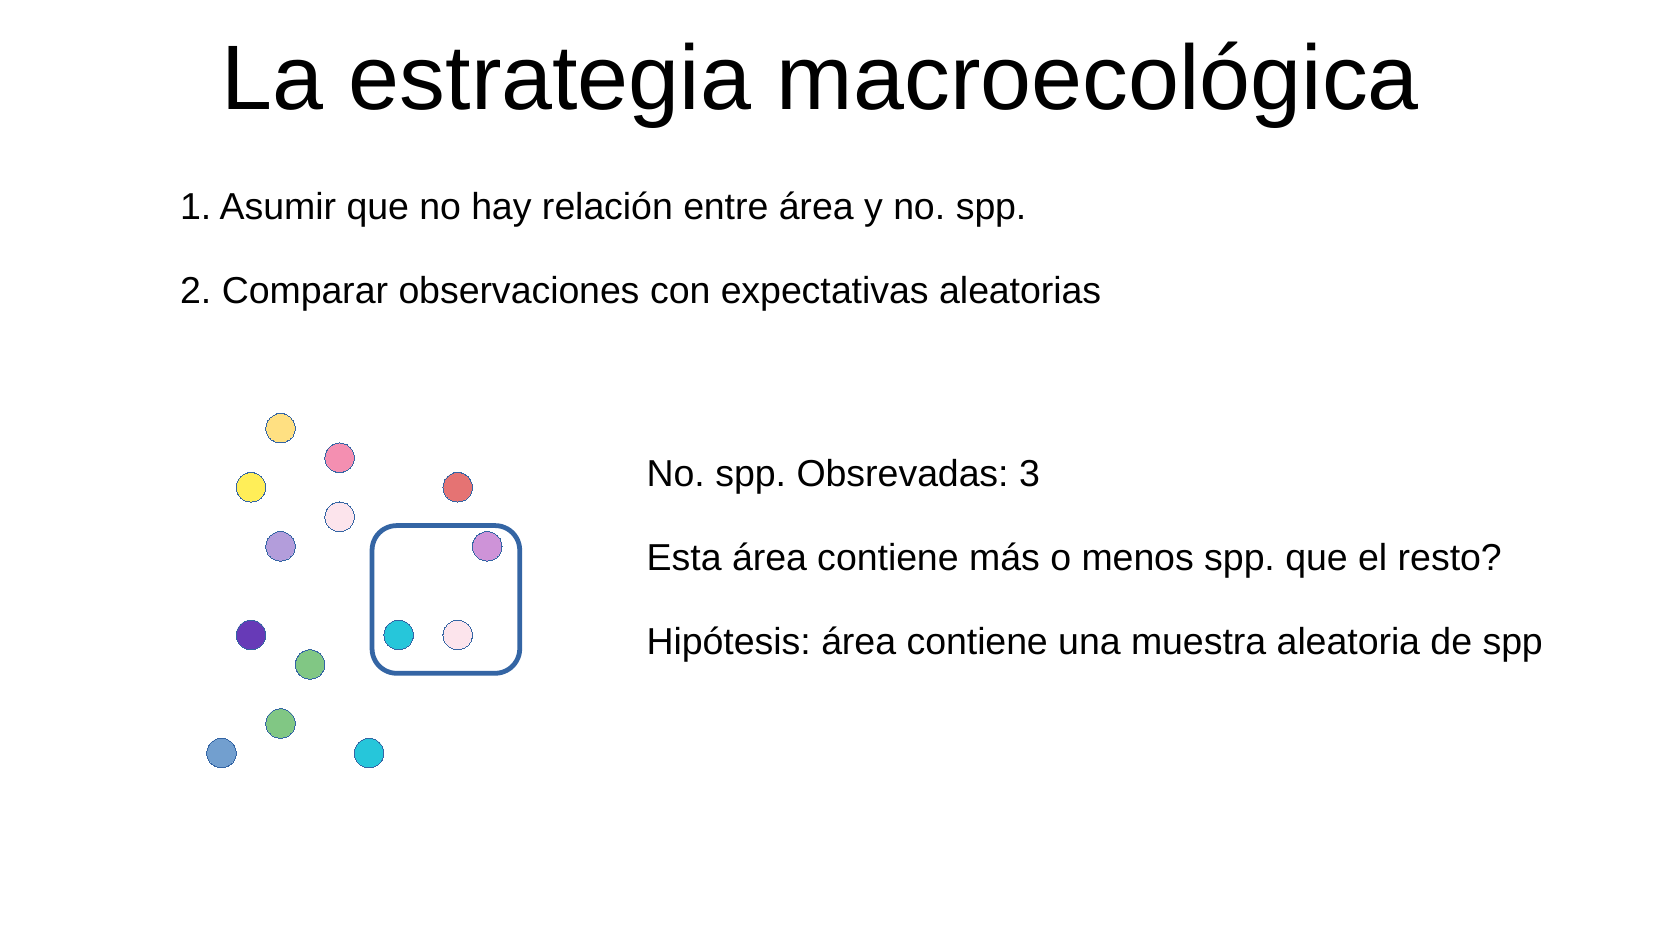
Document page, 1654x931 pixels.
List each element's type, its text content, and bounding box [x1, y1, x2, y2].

text_box [236, 620, 266, 650]
text_box [354, 738, 384, 768]
text_box 1. Asumir que no hay relación entre área y no. spp. 2. Comparar observaciones con expectativas aleatorias [165, 178, 1140, 319]
text_box [206, 738, 237, 768]
text_box [324, 501, 355, 532]
text_box [472, 531, 503, 562]
text_box No. spp. Obsrevadas: 3 Esta área contiene más o menos spp. que el resto? Hipótesis: área contiene una muestra aleatoria de spp [631, 445, 1558, 671]
text_box [383, 620, 414, 650]
text_box [295, 649, 325, 680]
text_box [442, 472, 473, 503]
text_box [265, 413, 296, 443]
title La estrategia macroecológica [76, 0, 1565, 156]
text_box [265, 531, 296, 562]
text_box [265, 708, 296, 739]
text_box [442, 620, 473, 650]
text_box [236, 472, 266, 503]
text_box [324, 442, 355, 473]
